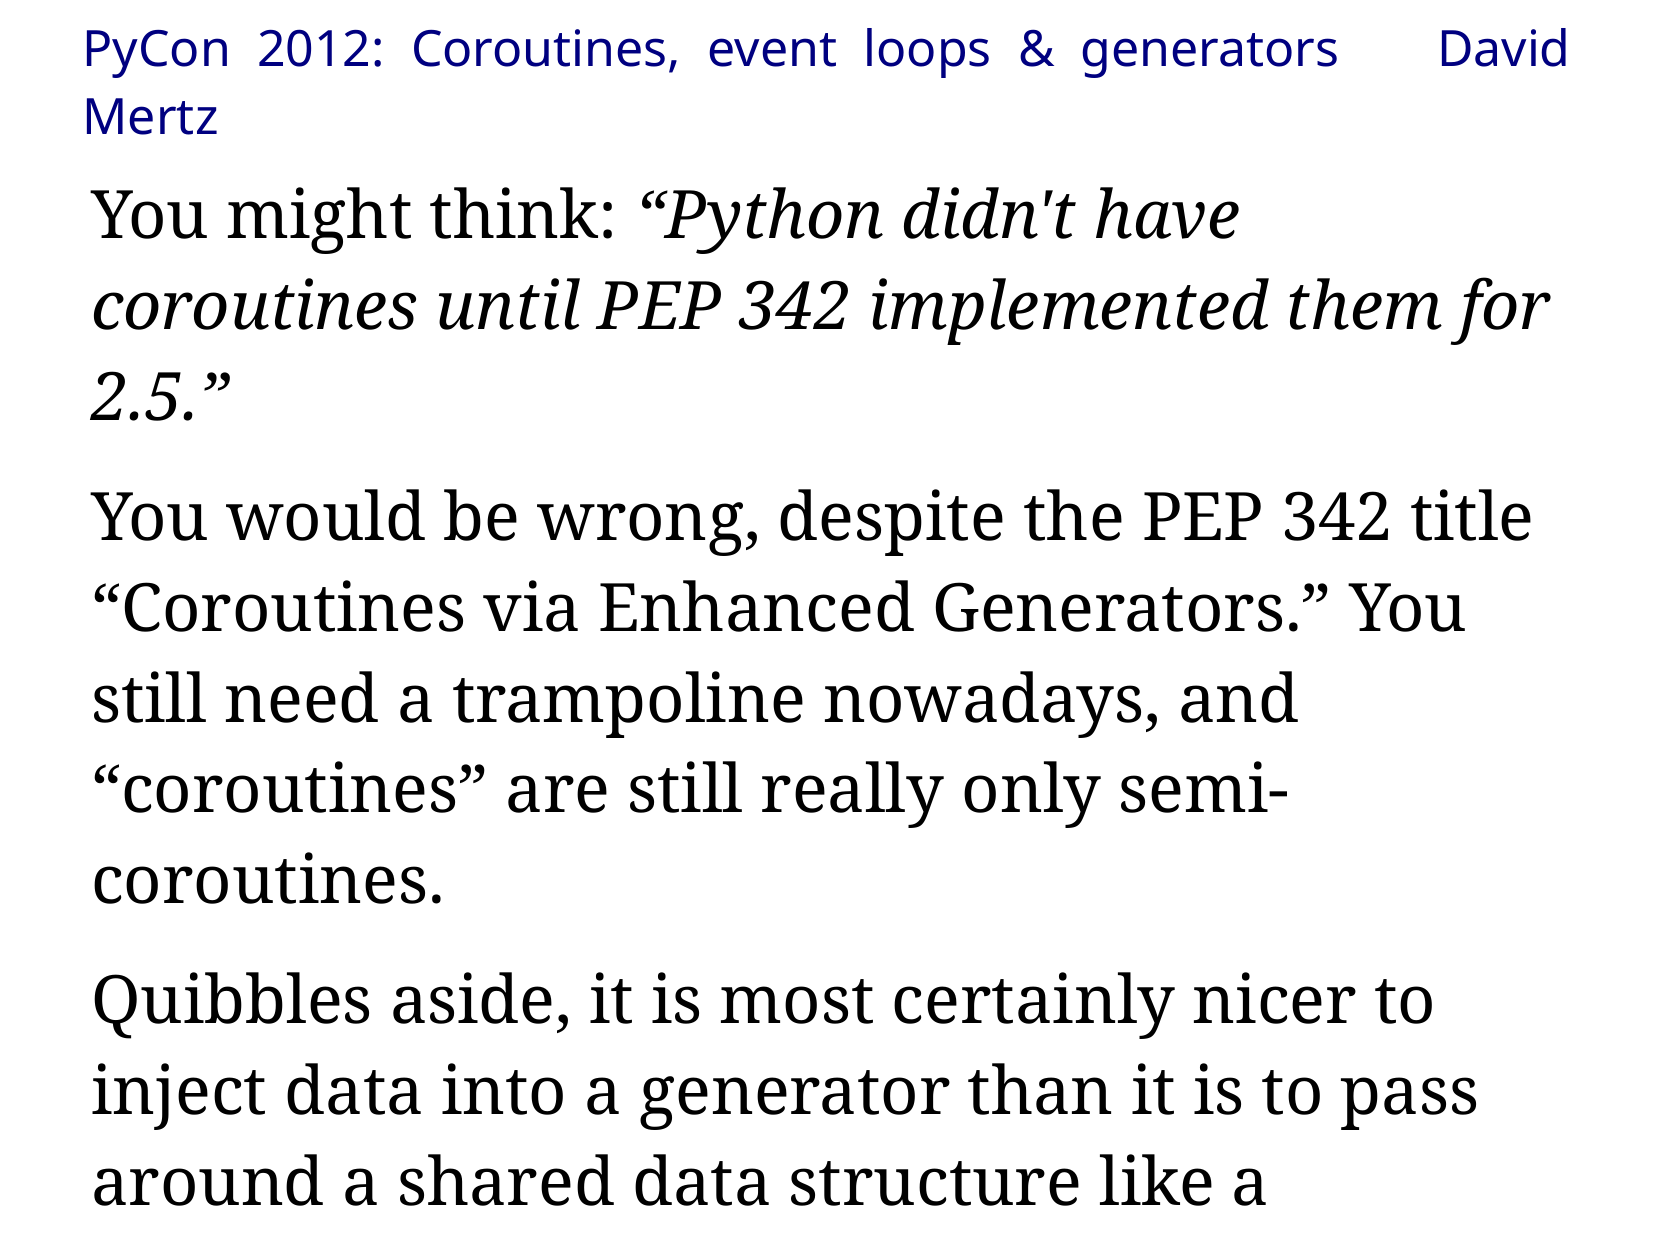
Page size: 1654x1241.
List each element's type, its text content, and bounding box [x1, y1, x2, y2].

title PyCon 2012: Coroutines, event loops & generators David Mertz [82, 49, 1571, 113]
list You might think: “Python didn't have coroutines until PEP 342 implemented them for 2.5.” You would be wrong, despite the PEP 342 title “Coroutines via Enhanced Generators.” You still need a trampoline nowadays, and “coroutines” are still really only semi-coroutines. Quibbles aside, it is most certainly nicer to inject data into a generator than it is to pass around a shared data structure like a Queue.Queue or a mutable type that needs housekeeping. [91, 167, 1568, 1111]
